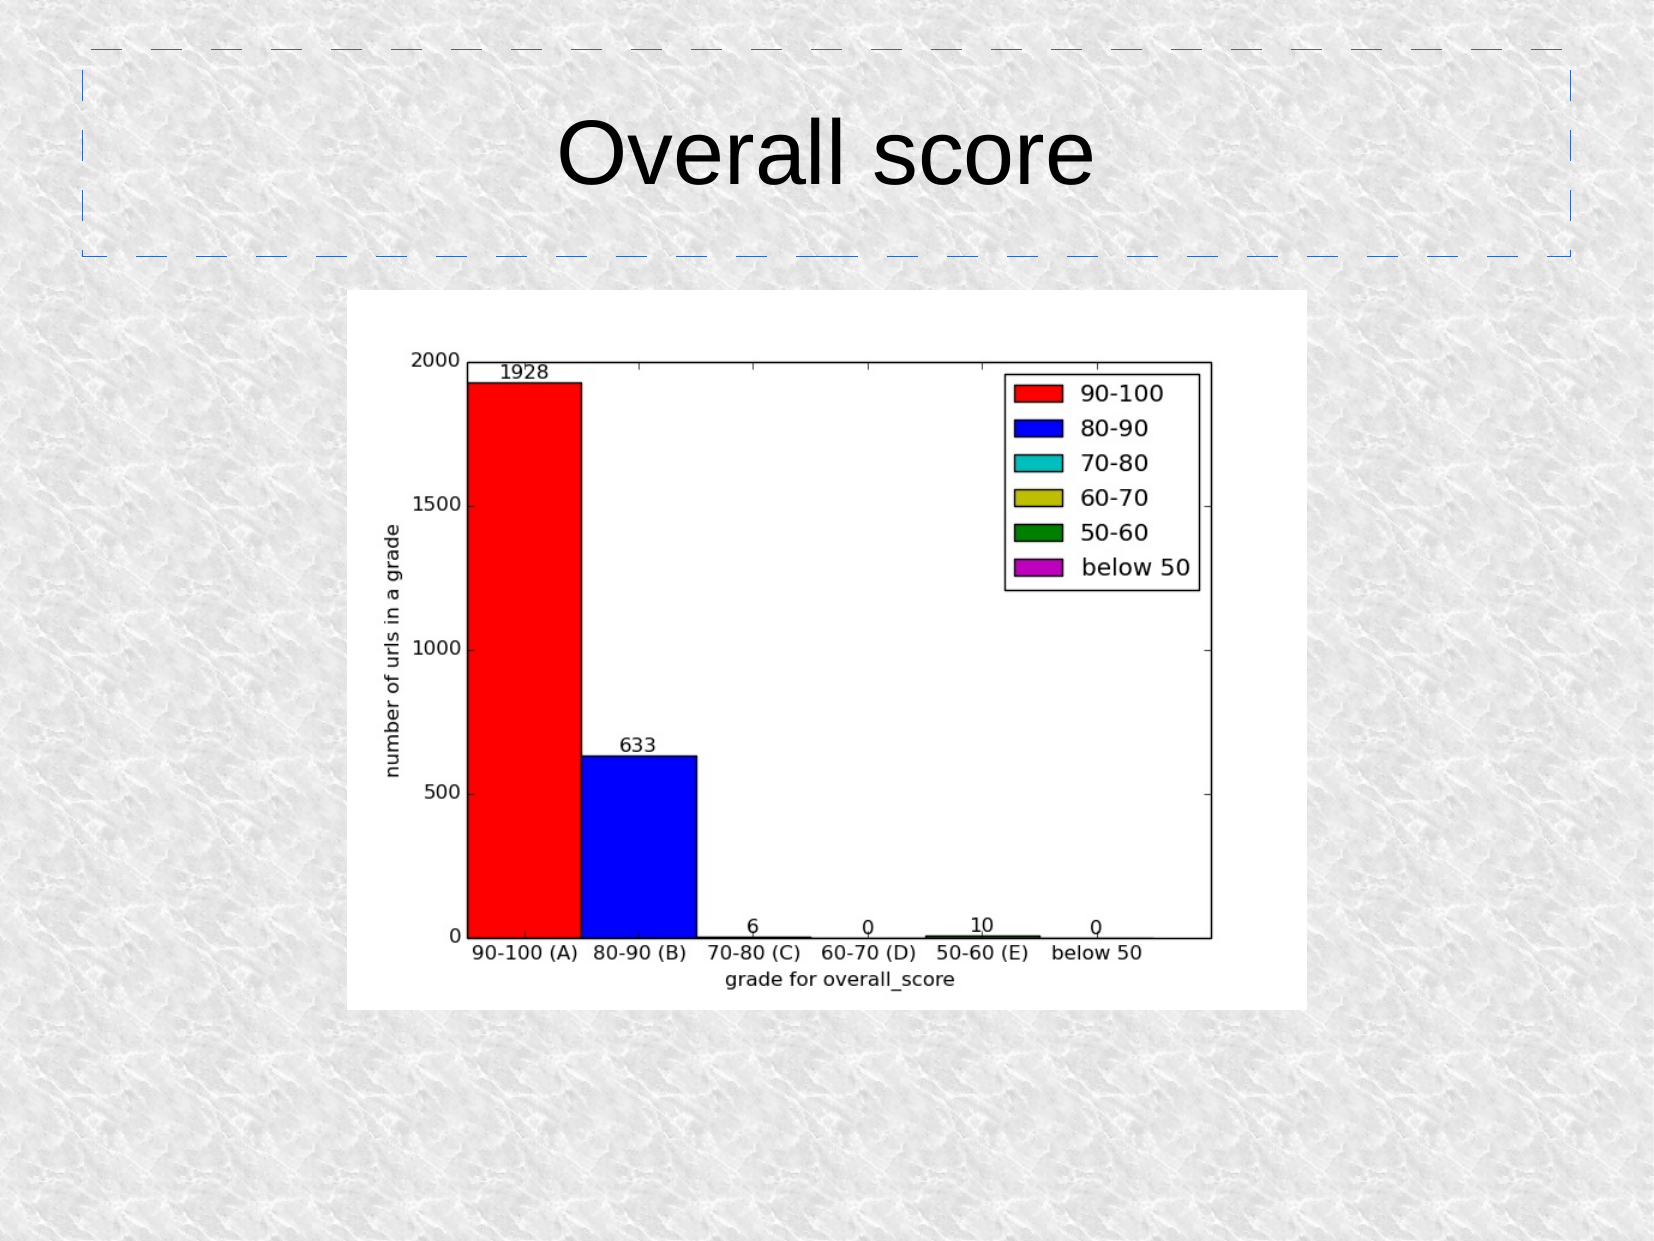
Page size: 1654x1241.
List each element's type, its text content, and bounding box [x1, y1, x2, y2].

title Overall score [82, 49, 1571, 257]
picture [0, 0, 1654, 1241]
